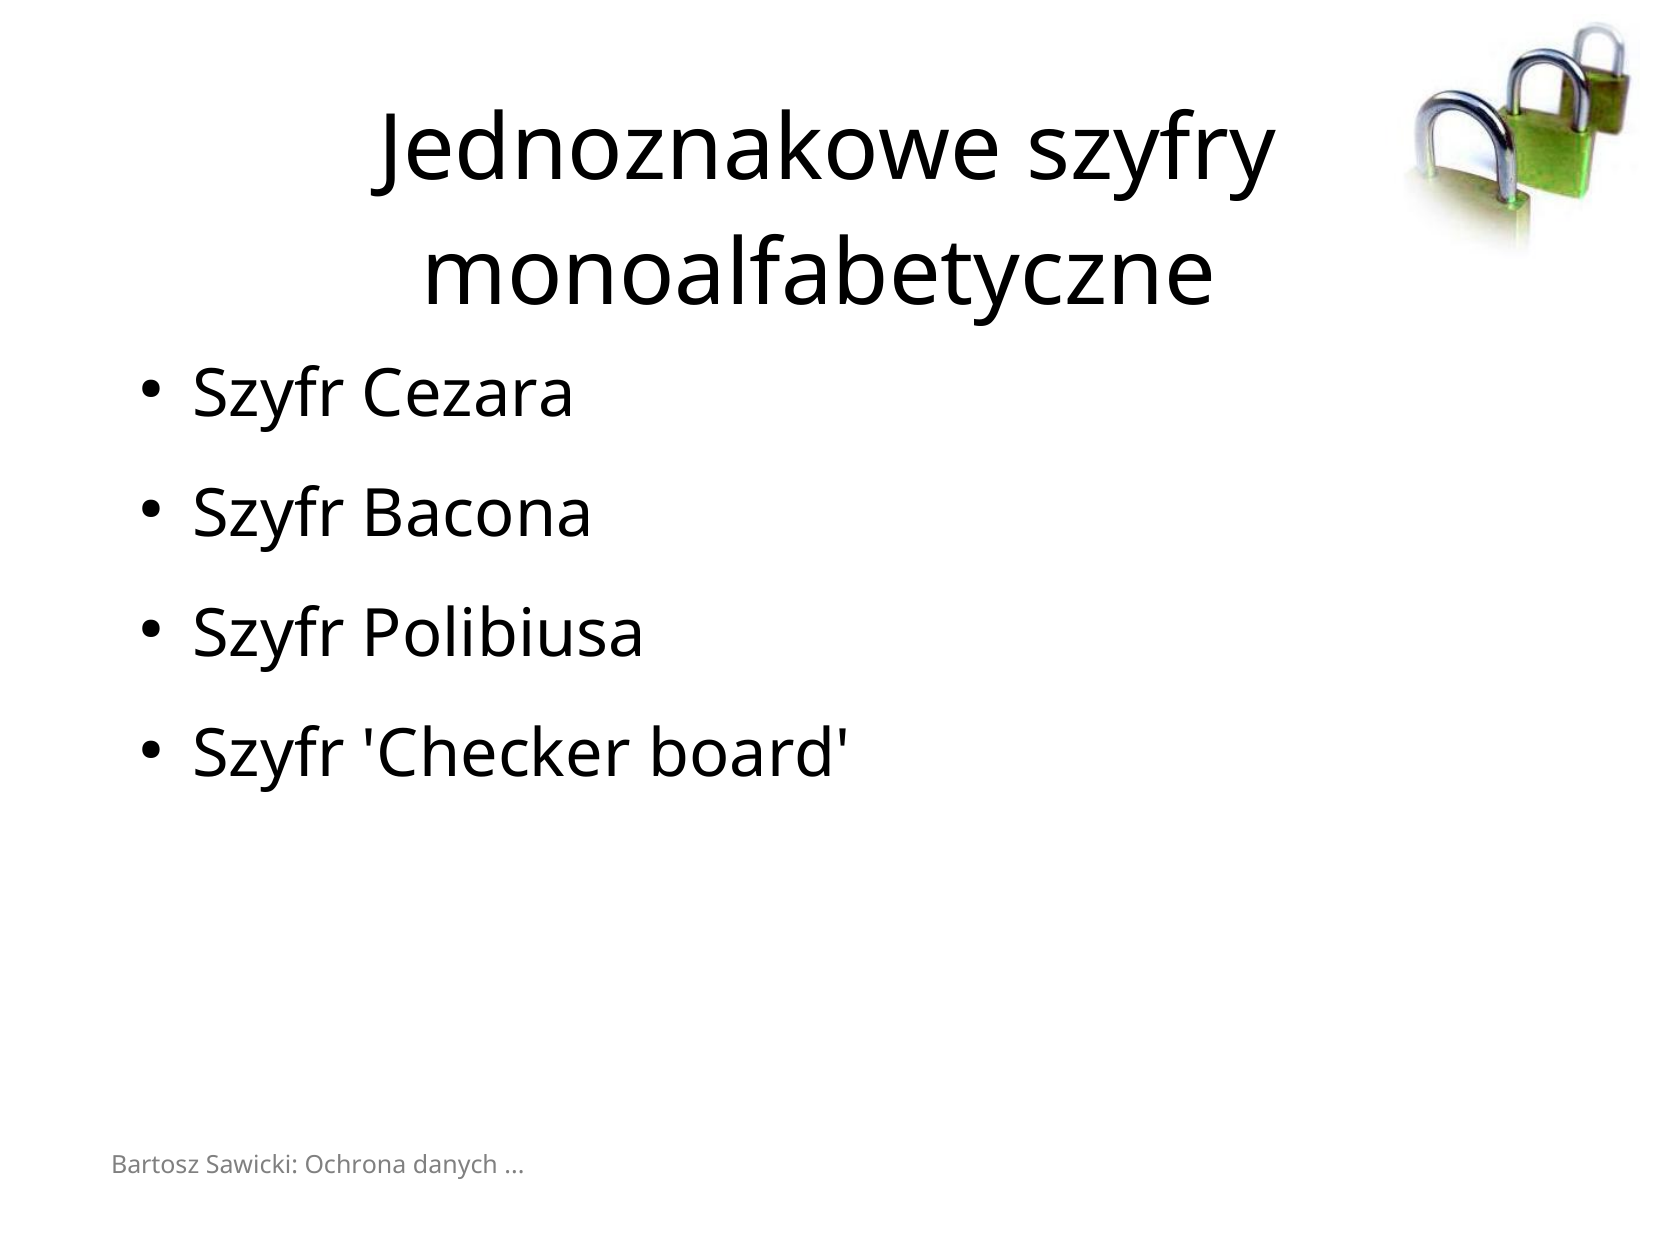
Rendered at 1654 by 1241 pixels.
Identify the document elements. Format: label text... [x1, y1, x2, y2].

list Szyfr Cezara Szyfr Bacona Szyfr Polibiusa Szyfr 'Checker board' [121, 344, 1534, 1127]
picture [1385, 14, 1640, 266]
title Jednoznakowe szyfry monoalfabetyczne [121, 94, 1534, 319]
